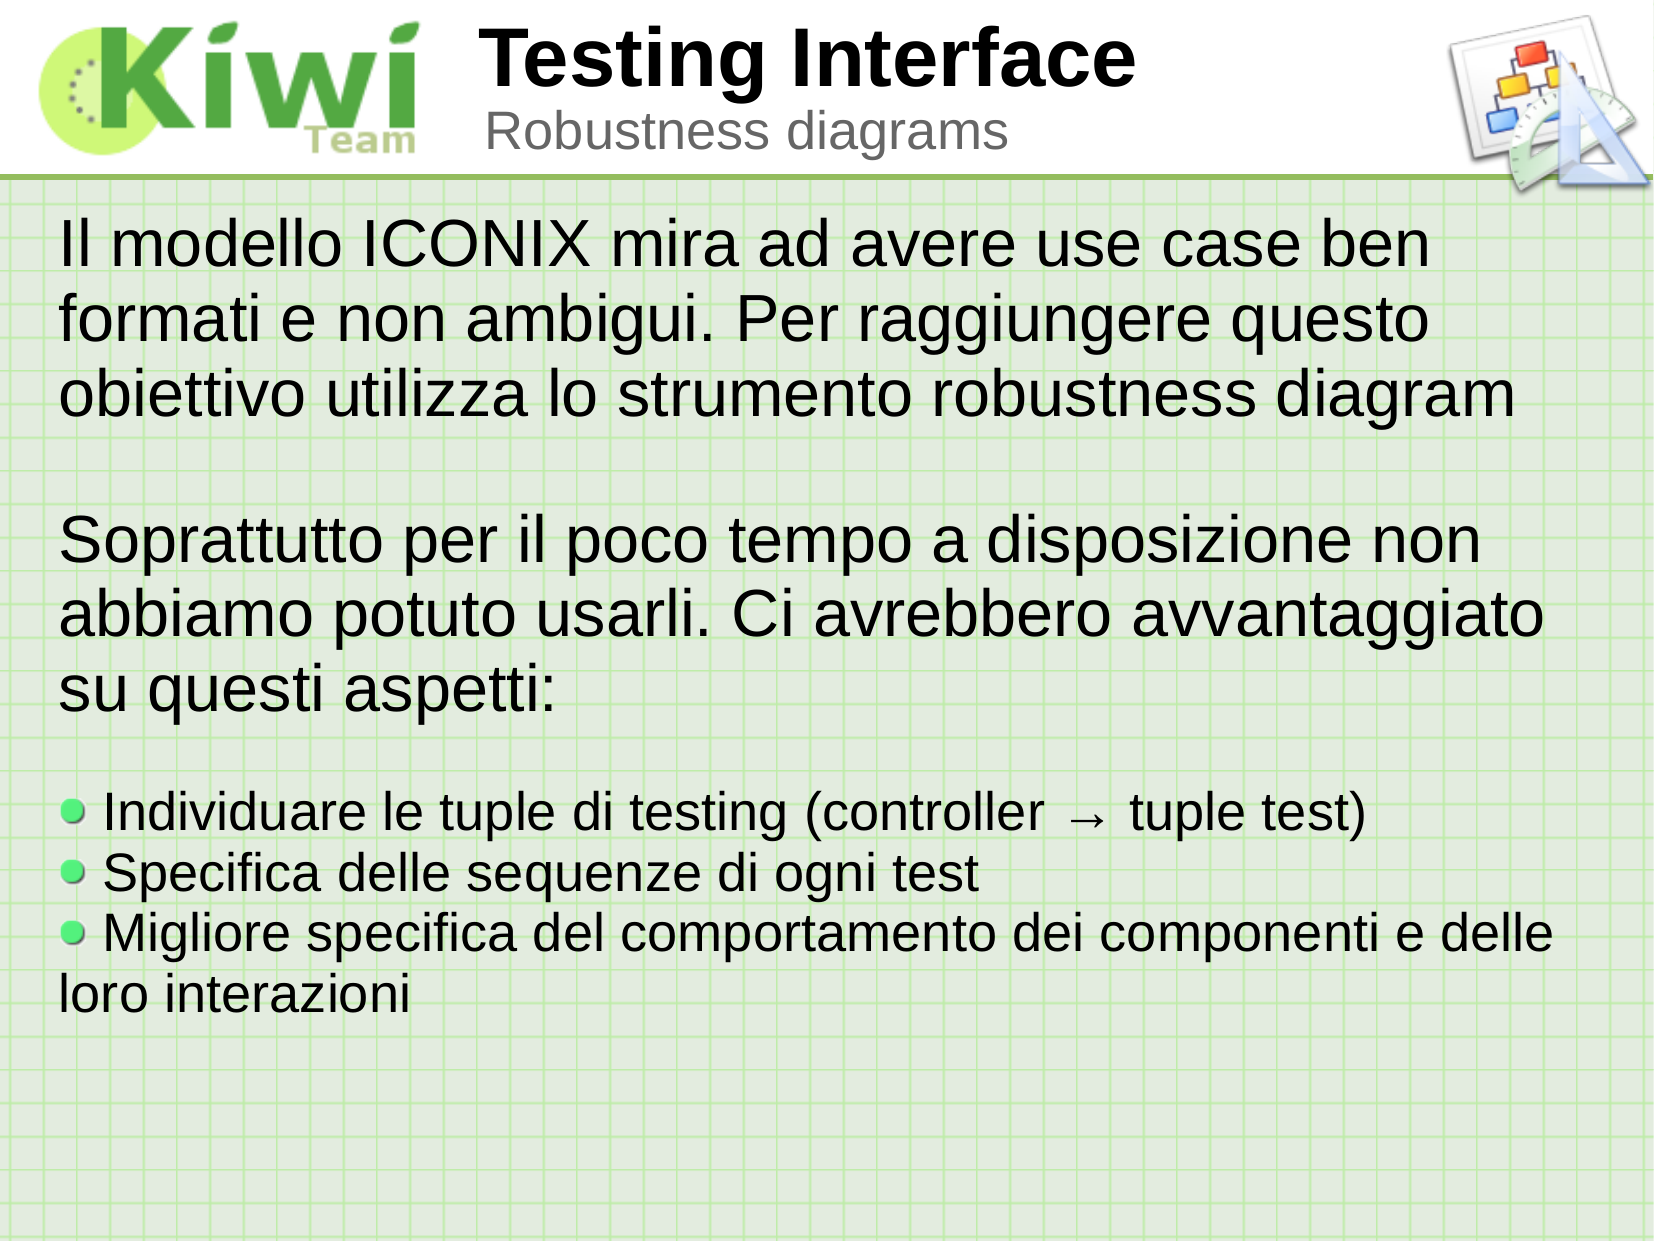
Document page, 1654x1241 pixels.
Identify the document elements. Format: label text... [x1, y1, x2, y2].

text_box Soprattutto per il poco tempo a disposizione non abbiamo potuto usarli. Ci avrebbero avvantaggiato su questi aspetti: [59, 501, 1565, 726]
title Testing Interface [478, 8, 1211, 107]
title Robustness diagrams [484, 88, 1312, 173]
picture [0, 0, 1654, 1241]
picture [29, 7, 438, 166]
subtitle Il modello ICONIX mira ad avere use case ben formati e non ambigui. Per raggiungere questo obiettivo utilizza lo strumento robustness diagram [59, 206, 1565, 431]
text_box [0, 0, 1446, 174]
text_box Individuare le tuple di testing (controller → tuple test) Specifica delle sequenze di ogni test Migliore specifica del comportamento dei componenti e delle loro interazioni [59, 767, 1565, 1024]
